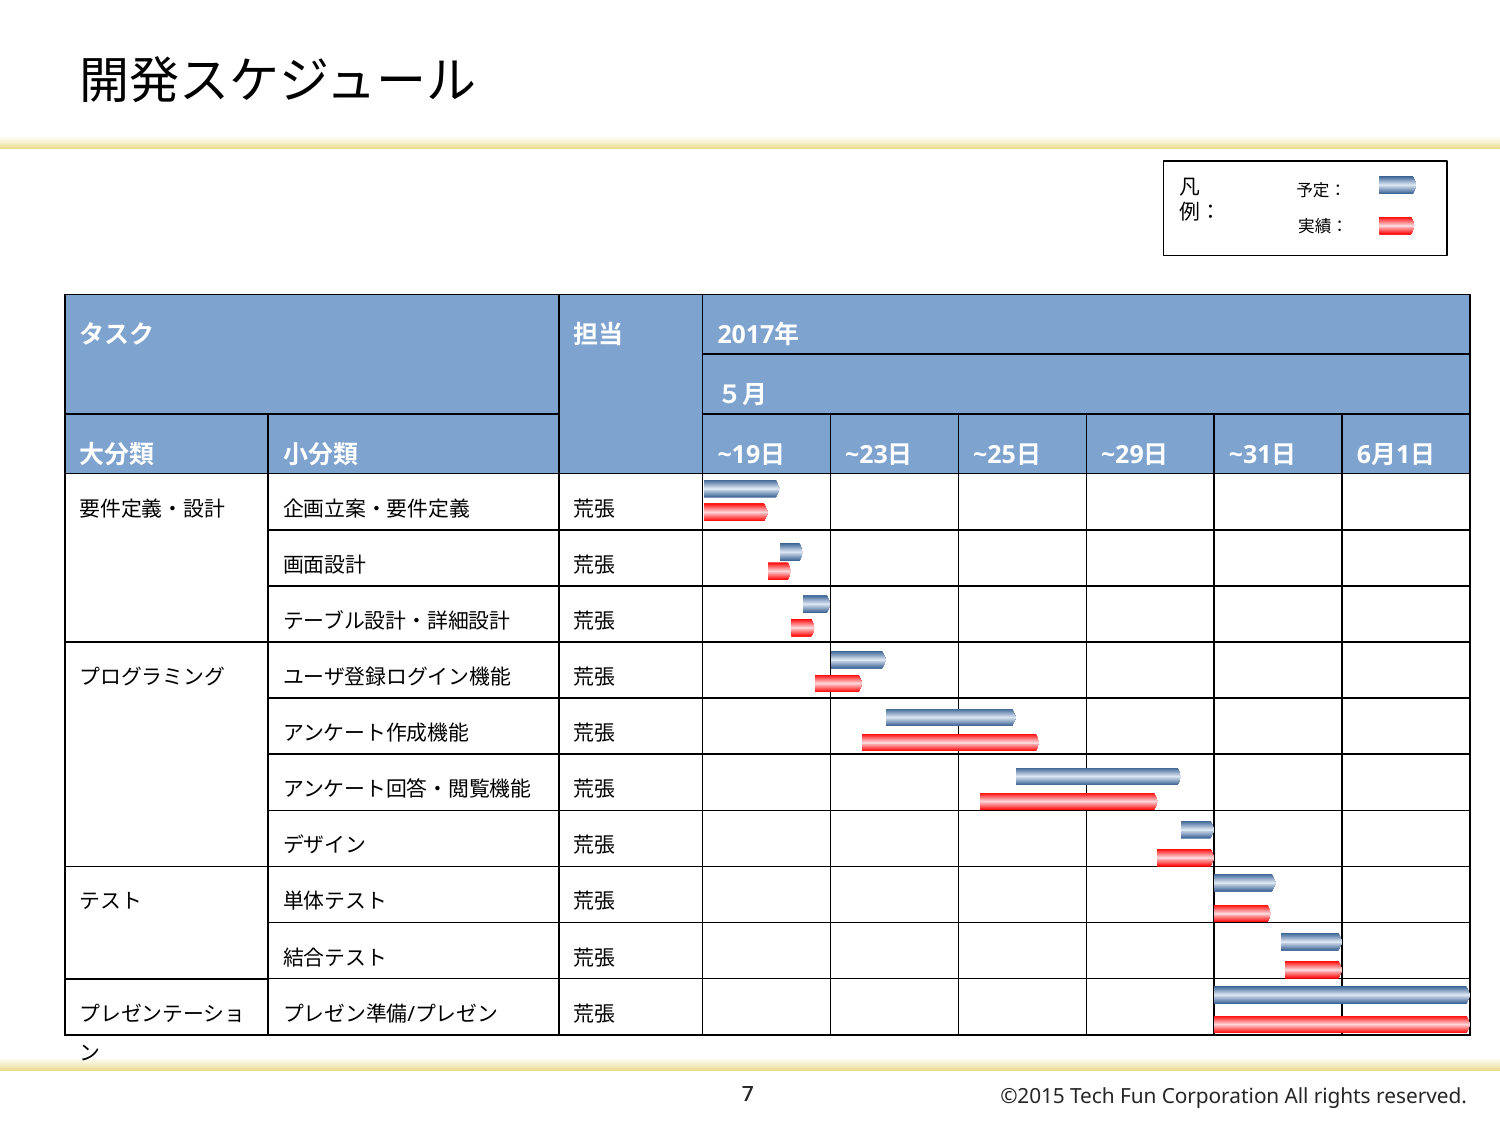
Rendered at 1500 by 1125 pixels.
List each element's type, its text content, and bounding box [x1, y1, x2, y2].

text_box プレゼンテーション [64, 978, 269, 1035]
text_box ~23日 [830, 413, 958, 473]
text_box アンケート作成機能 [269, 698, 559, 754]
text_box [885, 708, 1016, 727]
text_box 予定： [1281, 172, 1373, 208]
text_box [1214, 1015, 1471, 1034]
text_box [980, 792, 1158, 811]
text_box テスト [64, 867, 268, 978]
text_box タスク [64, 294, 559, 413]
text_box 荒張 [559, 810, 702, 866]
text_box [703, 479, 780, 498]
text_box 荒張 [559, 698, 702, 754]
text_box アンケート回答・閲覧機能 [269, 754, 559, 810]
text_box デザイン [269, 810, 559, 866]
text_box 結合テスト [268, 922, 559, 978]
text_box [704, 503, 768, 522]
text_box [767, 562, 792, 581]
picture [0, 1058, 1500, 1071]
text_box ~25日 [958, 413, 1086, 473]
text_box 担当 [559, 294, 702, 473]
text_box [791, 618, 816, 637]
footer ©2015 Tech Fun Corporation All rights reserved. [939, 1065, 1482, 1125]
text_box [1181, 820, 1215, 839]
text_box [1214, 904, 1272, 923]
text_box 2017年 [702, 294, 1470, 354]
text_box 単体テスト [268, 866, 559, 922]
text_box [779, 543, 804, 561]
text_box ~31日 [1214, 413, 1342, 473]
text_box [862, 733, 1040, 752]
text_box [1280, 933, 1343, 951]
text_box 小分類 [268, 413, 560, 473]
text_box 荒張 [559, 754, 702, 810]
text_box 凡例： [1165, 166, 1257, 232]
text_box プレゼン準備/プレゼン [269, 978, 559, 1035]
text_box [803, 595, 831, 613]
picture [0, 137, 1500, 149]
text_box [1015, 767, 1182, 786]
text_box 画面設計 [268, 529, 559, 586]
text_box [1379, 176, 1417, 194]
text_box テーブル設計・詳細設計 [268, 586, 559, 642]
text_box 荒張 [559, 866, 702, 922]
text_box ５月 [702, 354, 1470, 413]
text_box 荒張 [559, 922, 702, 978]
text_box 開発スケジュール [64, 18, 1235, 138]
text_box [814, 674, 863, 693]
text_box [1379, 216, 1415, 235]
text_box 荒張 [559, 586, 702, 642]
text_box 要件定義・設計 [64, 473, 268, 642]
text_box 荒張 [559, 642, 702, 698]
text_box [1157, 848, 1215, 867]
text_box 6月1日 [1342, 413, 1470, 473]
text_box プログラミング [64, 642, 269, 867]
text_box 実績： [1283, 207, 1375, 243]
slide_number <番号> [572, 1065, 923, 1125]
text_box [1214, 986, 1471, 1004]
text_box [1214, 873, 1276, 892]
text_box 企画立案・要件定義 [268, 473, 559, 529]
text_box ユーザ登録ログイン機能 [269, 642, 559, 698]
text_box ~19日 [702, 413, 830, 473]
text_box 荒張 [559, 529, 702, 586]
text_box [1285, 960, 1343, 979]
text_box [830, 650, 886, 669]
text_box 大分類 [64, 413, 268, 473]
text_box 荒張 [559, 978, 702, 1035]
text_box 荒張 [559, 473, 702, 529]
text_box ~29日 [1086, 413, 1214, 473]
